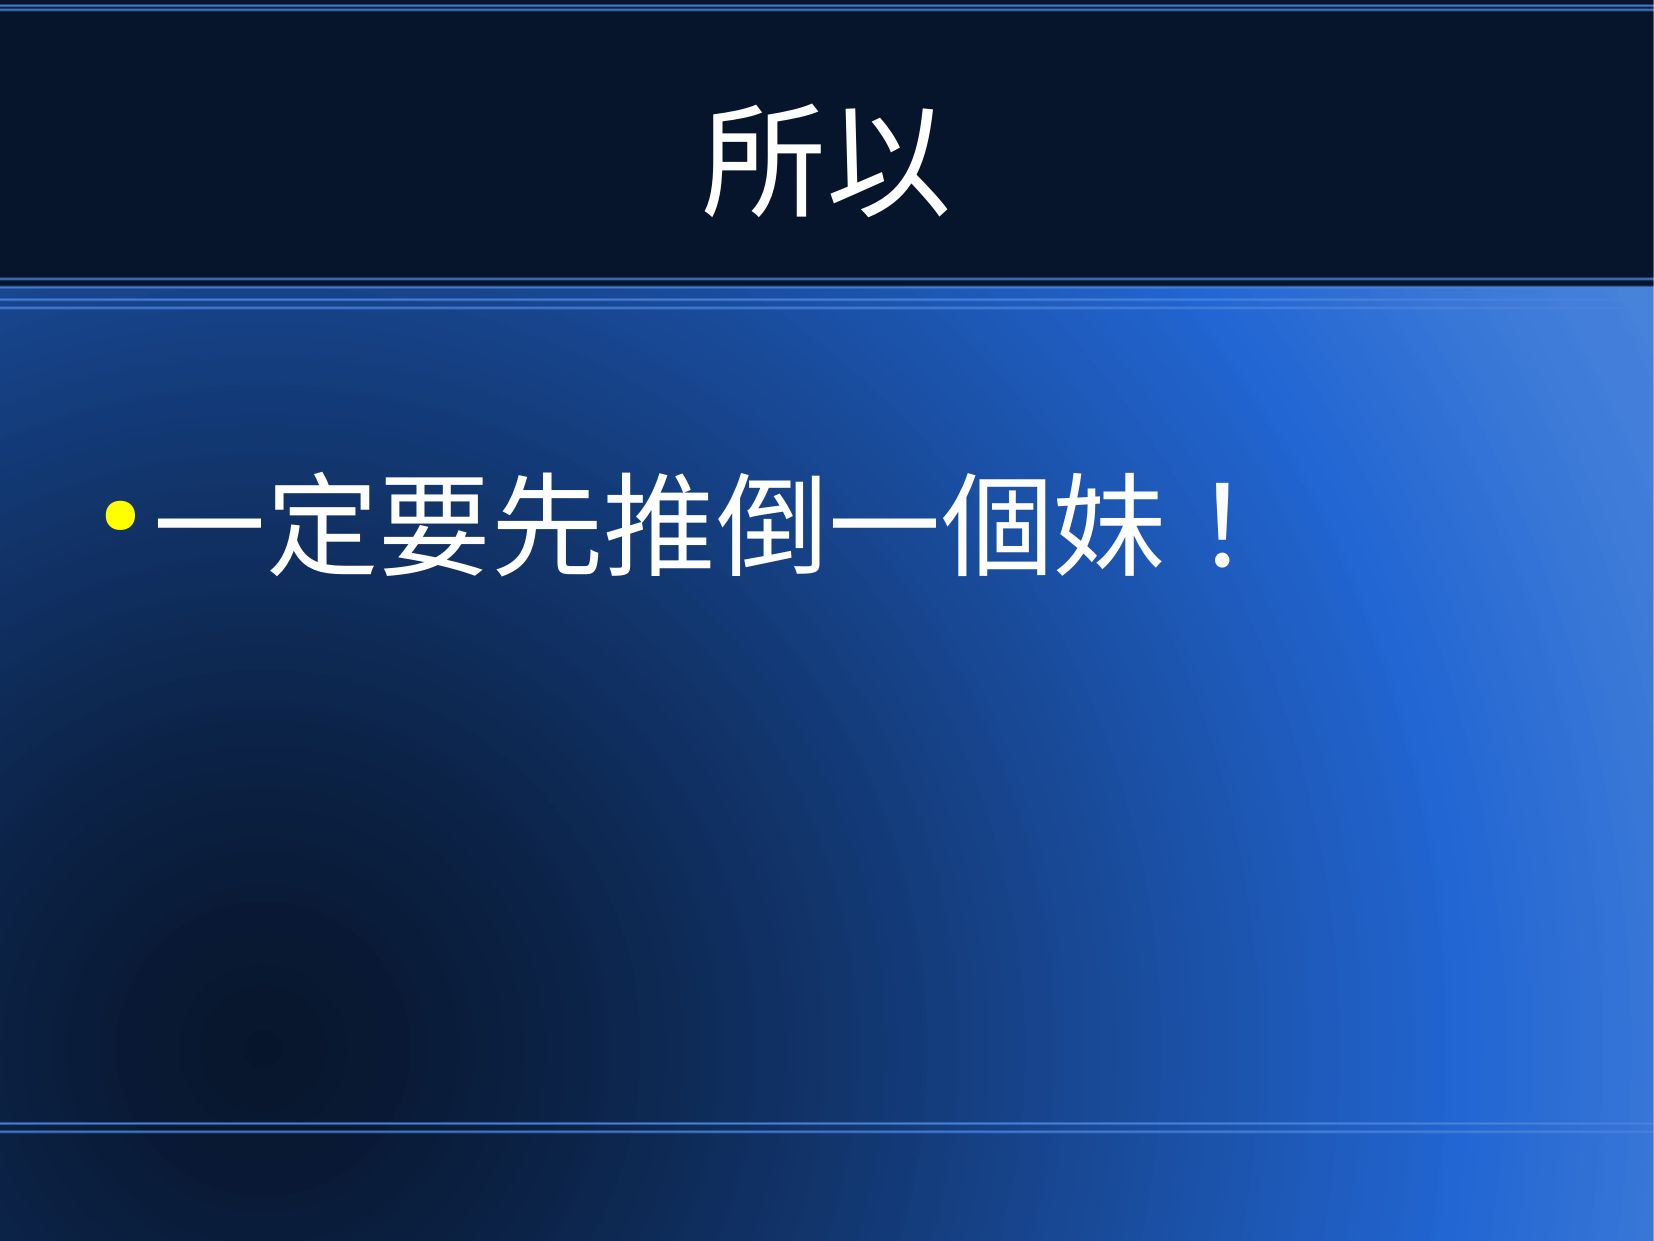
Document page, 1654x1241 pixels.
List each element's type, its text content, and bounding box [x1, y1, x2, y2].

list 一定要先推倒一個妹！ [82, 355, 1571, 1241]
title 所以 [82, 49, 1571, 257]
picture [0, 0, 1654, 1241]
